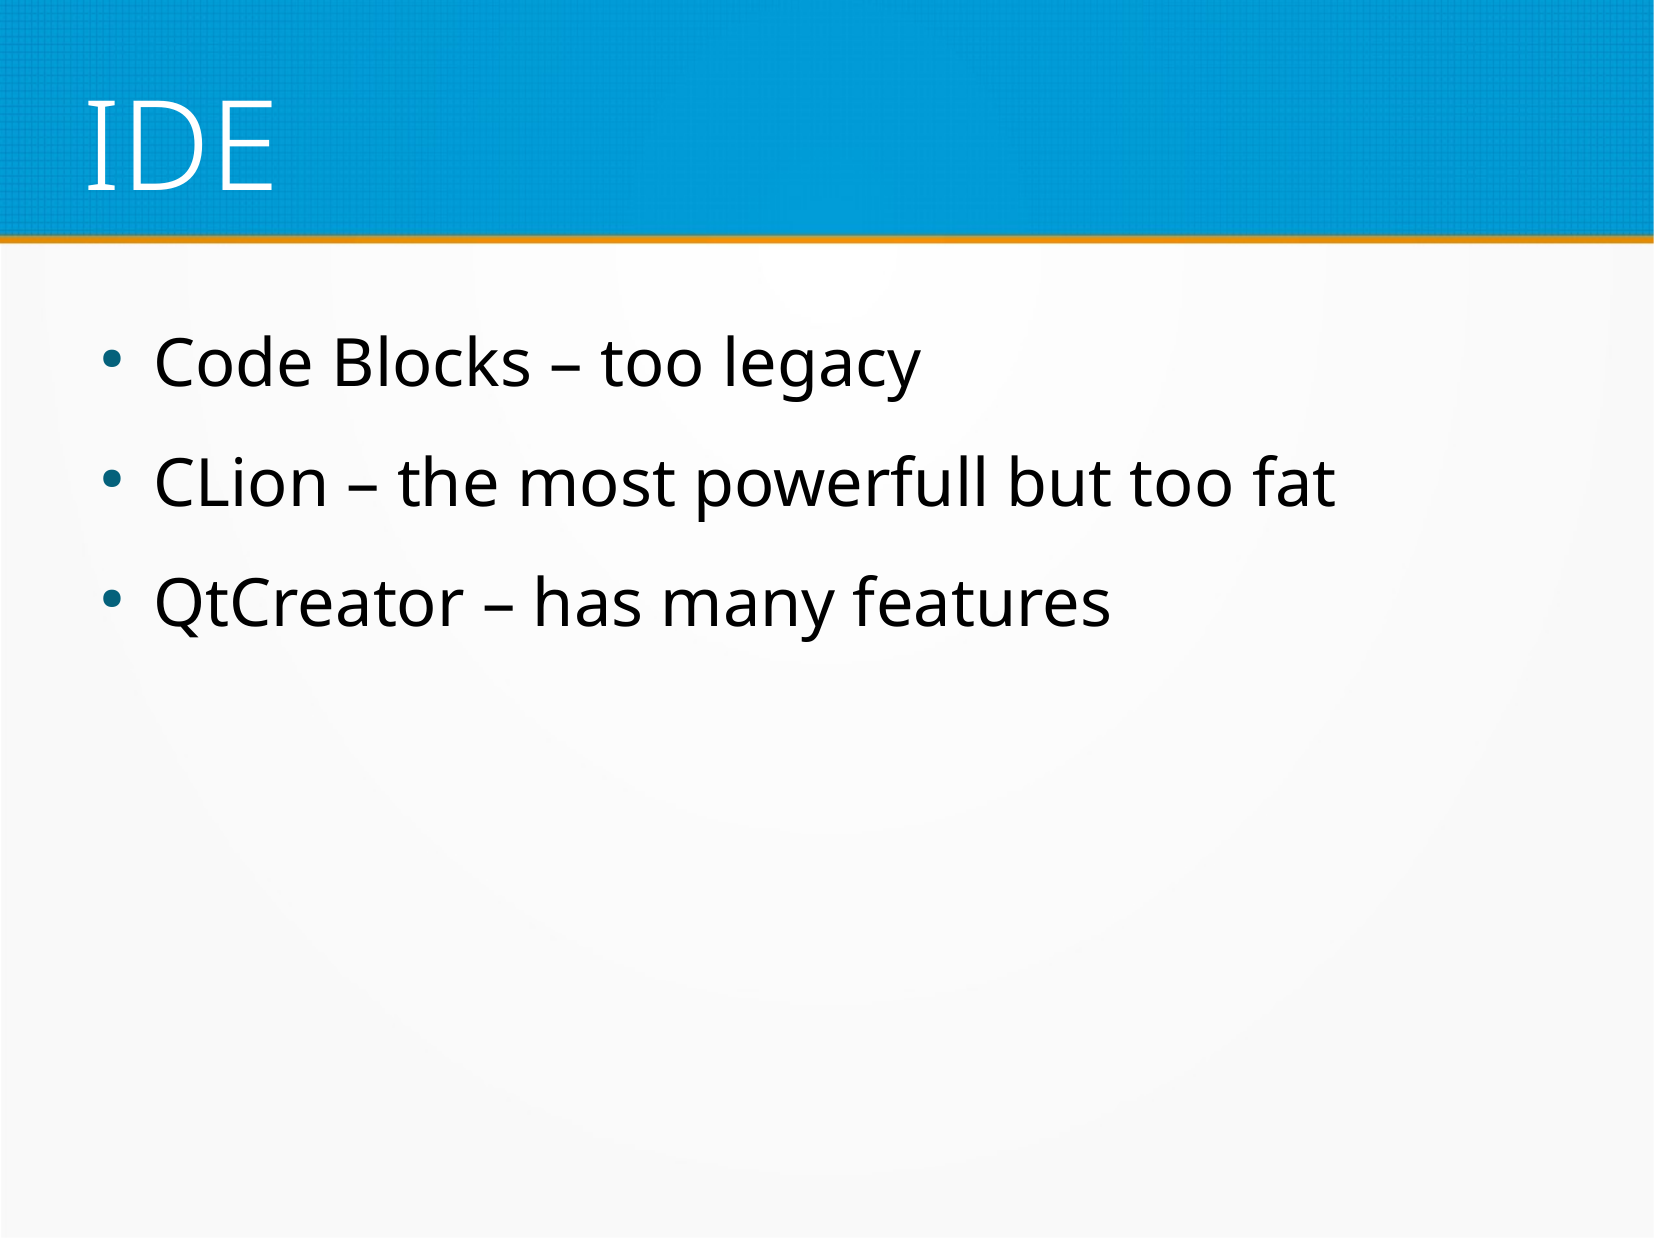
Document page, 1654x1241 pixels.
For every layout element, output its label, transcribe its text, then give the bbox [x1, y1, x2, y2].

picture [0, 233, 1654, 1241]
title IDE [82, 19, 1571, 227]
list Code Blocks – too legacy CLion – the most powerfull but too fat QtCreator – has many features [82, 315, 1563, 1081]
